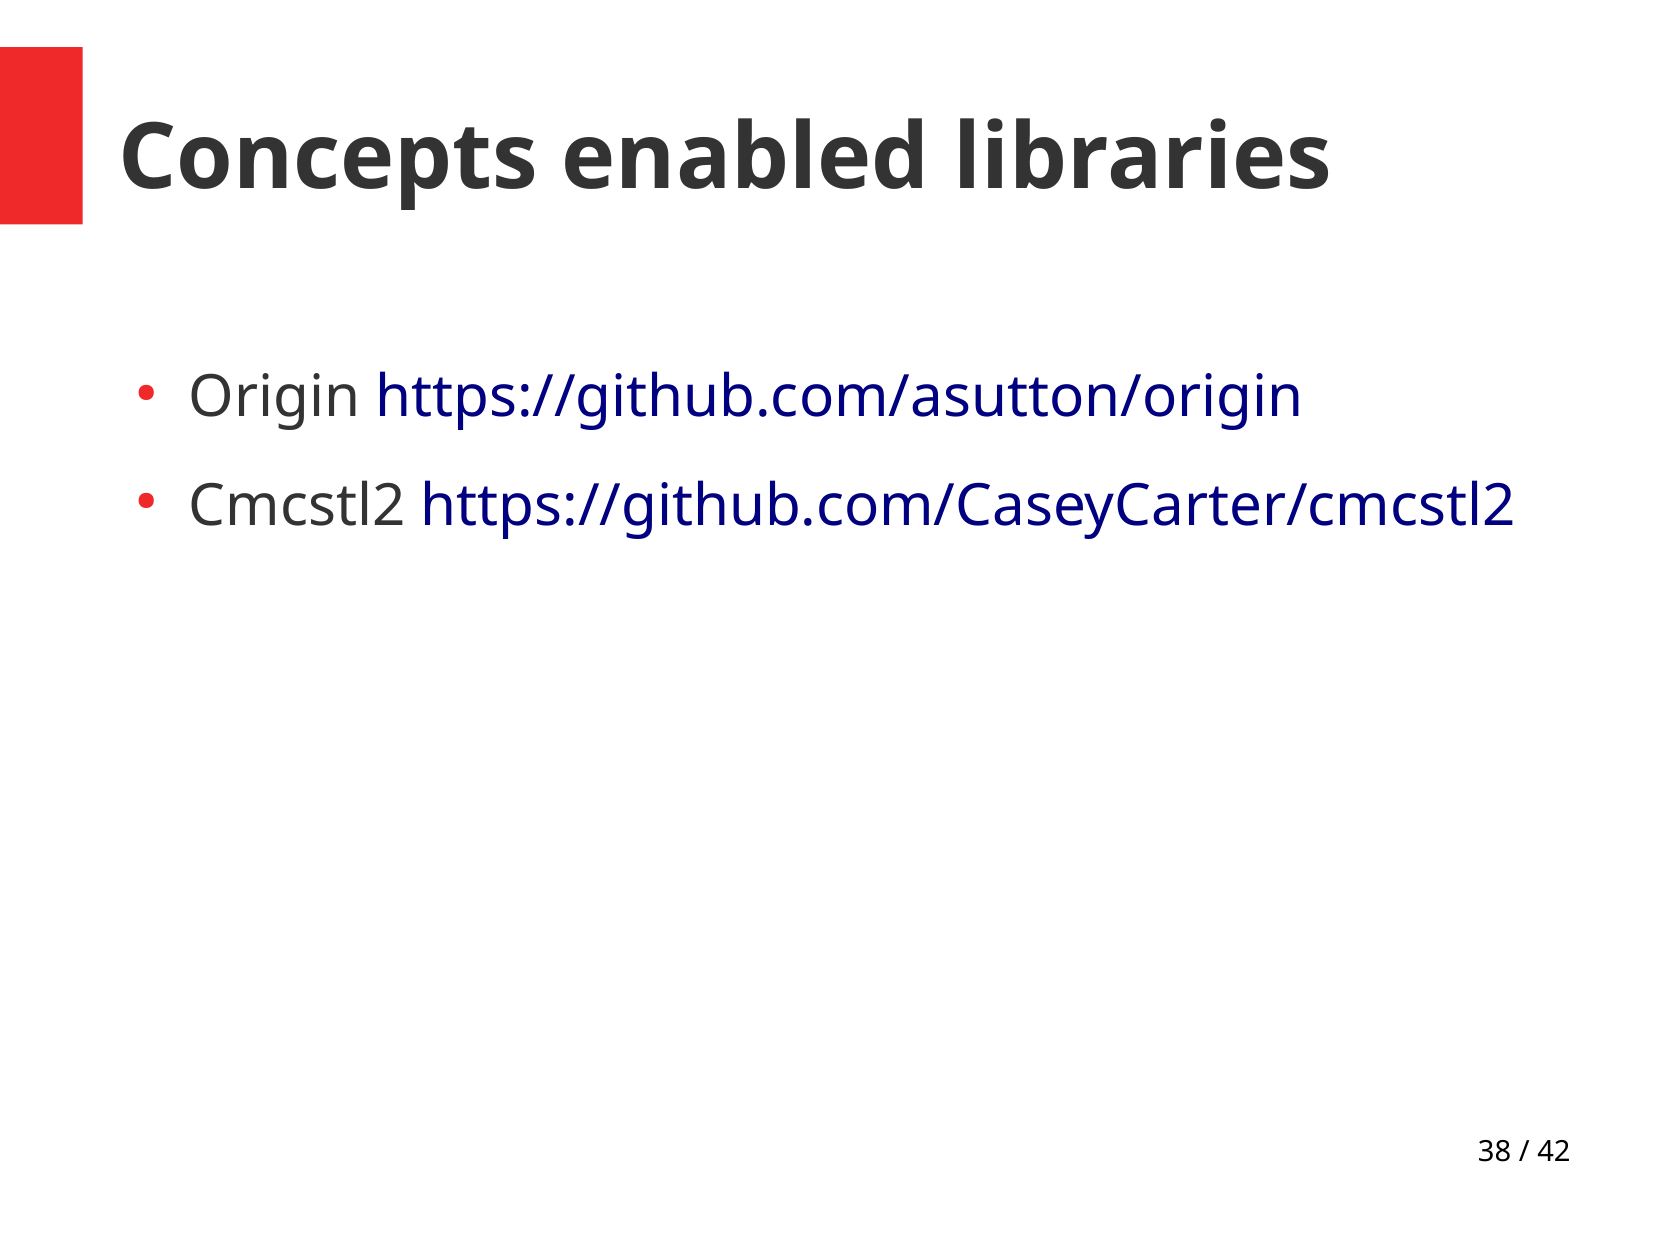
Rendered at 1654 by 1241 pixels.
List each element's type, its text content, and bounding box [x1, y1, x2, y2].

title Concepts enabled libraries [118, 49, 1571, 257]
list Origin https://github.com/asutton/origin Cmcstl2 https://github.com/CaseyCarter/cmcstl2 [118, 354, 1536, 1074]
